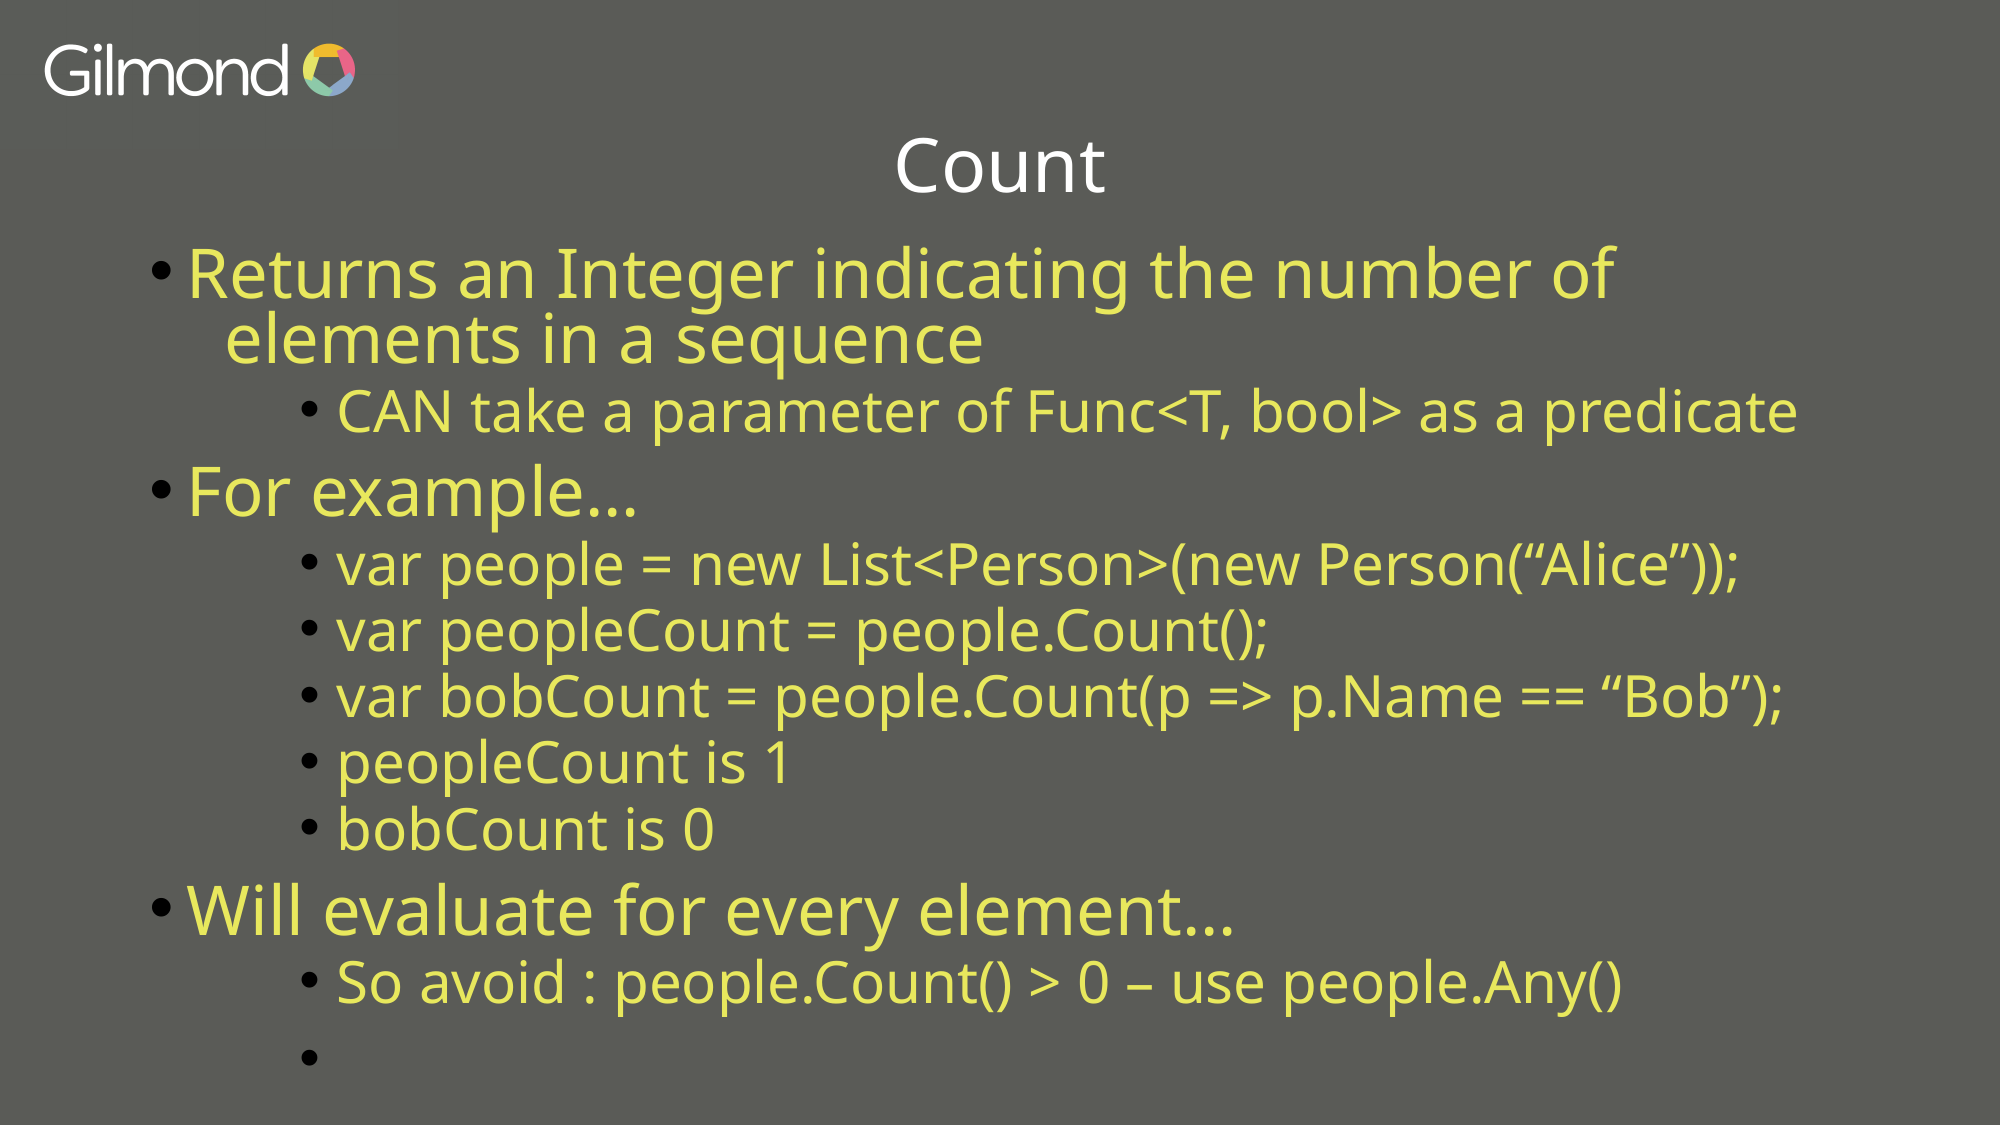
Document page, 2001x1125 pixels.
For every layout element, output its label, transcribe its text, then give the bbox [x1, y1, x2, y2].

list Returns an Integer indicating the number of elements in a sequence CAN take a parameter of Func<T, bool> as a predicate For example… var people = new List<Person>(new Person(“Alice”)); var peopleCount = people.Count(); var bobCount = people.Count(p => p.Name == “Bob”); peopleCount is 1 bobCount is 0 Will evaluate for every element… So avoid : people.Count() > 0 – use people.Any() [134, 237, 1860, 1057]
title Count [137, 59, 1863, 278]
picture [0, 0, 399, 149]
